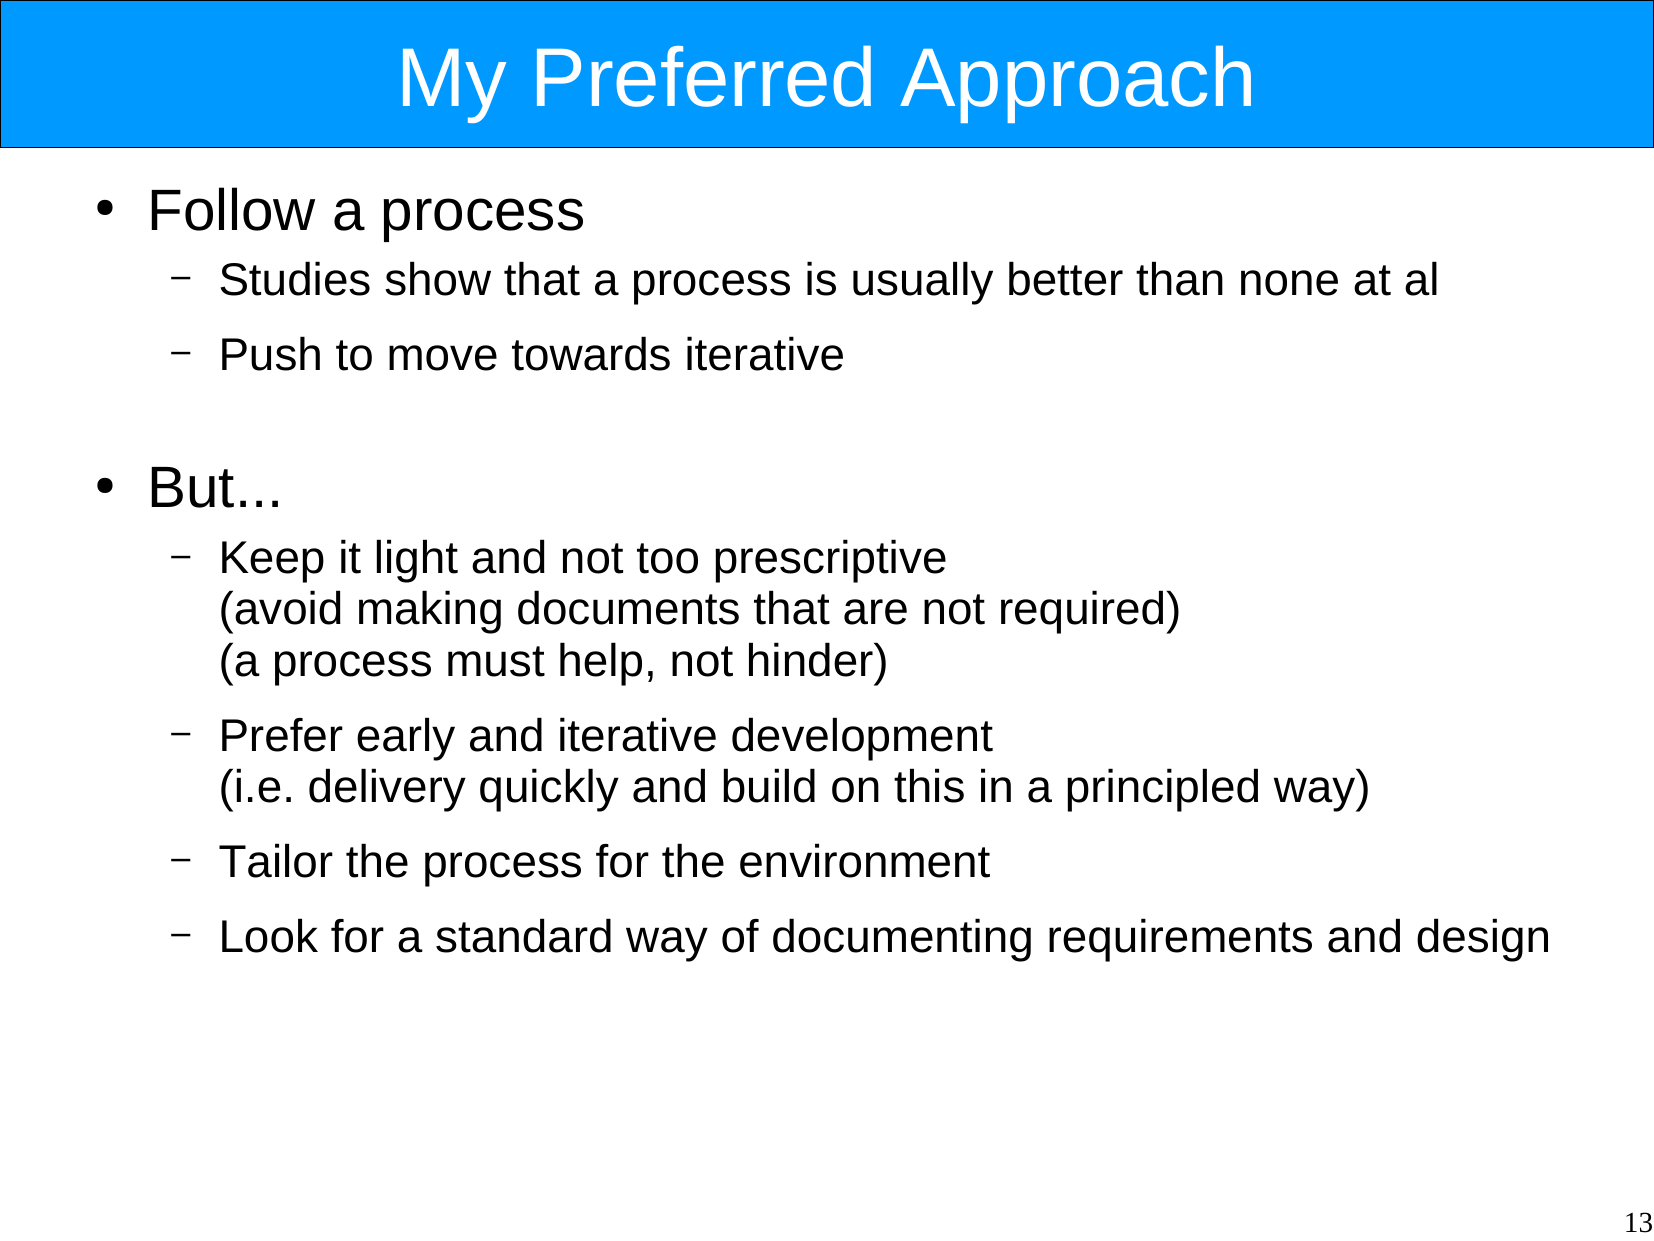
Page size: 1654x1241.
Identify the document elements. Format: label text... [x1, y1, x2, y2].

list Follow a process Studies show that a process is usually better than none at al Push to move towards iterative But... Keep it light and not too prescriptive (avoid making documents that are not required) (a process must help, not hinder) Prefer early and iterative development (i.e. delivery quickly and build on this in a principled way) Tailor the process for the environment Look for a standard way of documenting requirements and design [76, 177, 1565, 1196]
title My Preferred Approach [82, 21, 1571, 135]
